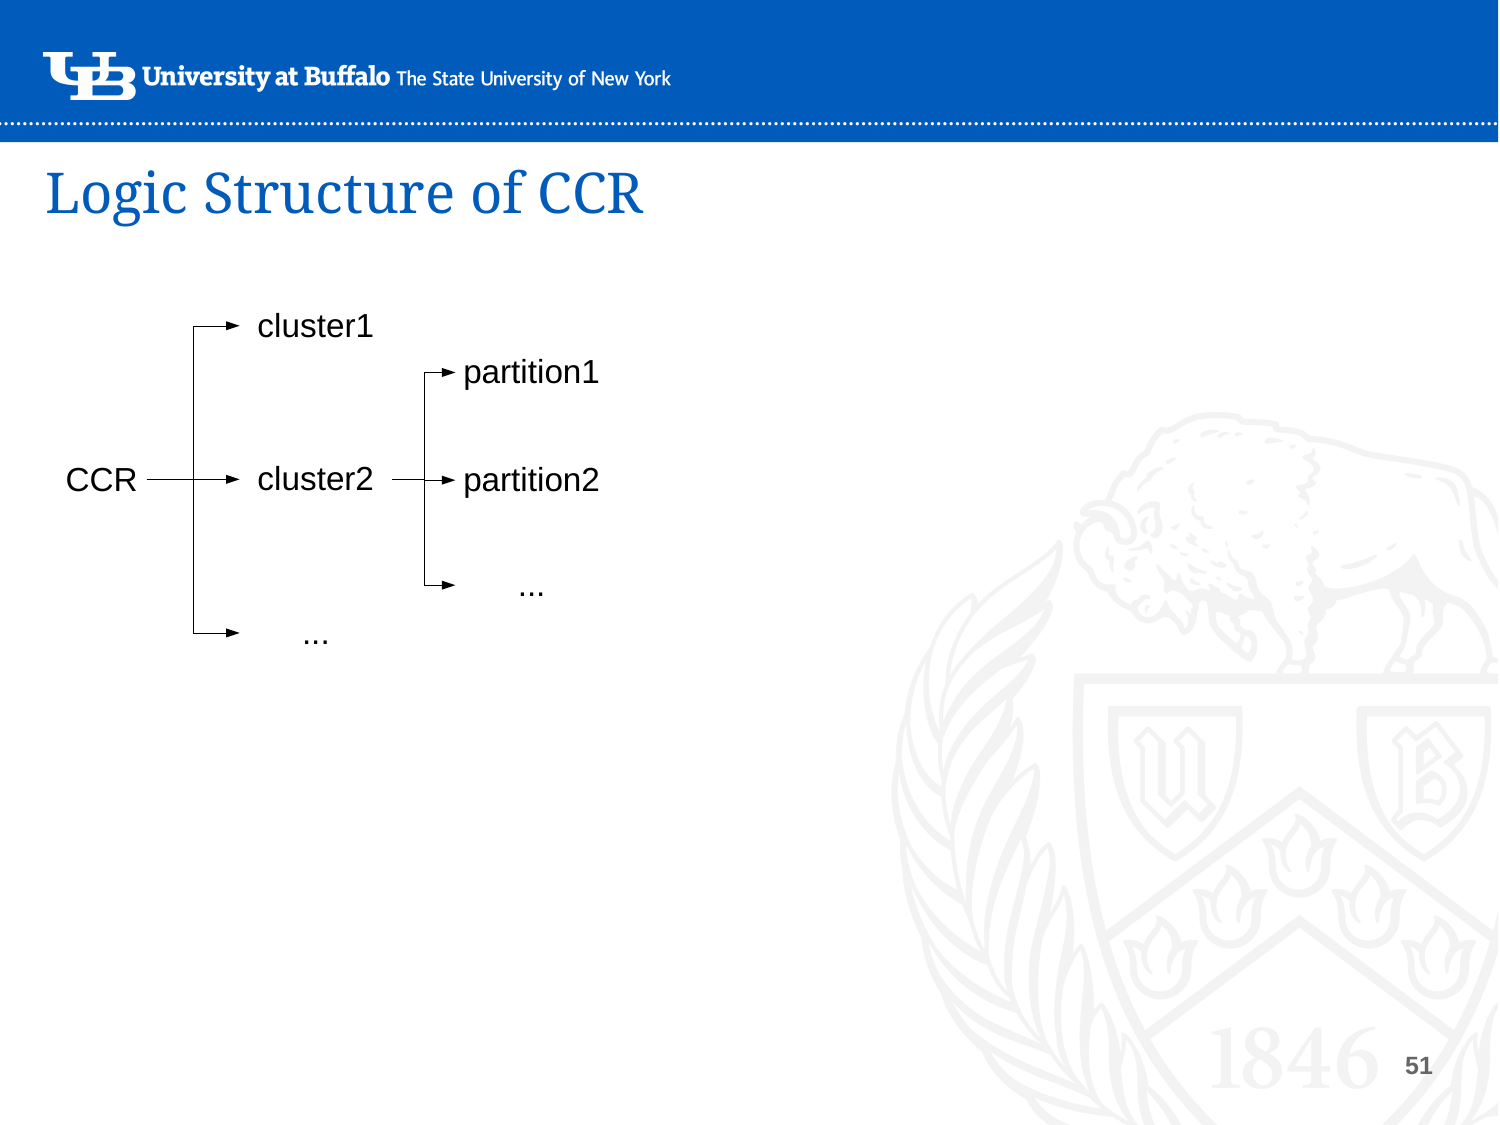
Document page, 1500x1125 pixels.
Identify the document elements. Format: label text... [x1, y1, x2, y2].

text_box ... [455, 562, 609, 608]
text_box partition1 [455, 349, 609, 396]
text_box partition2 [455, 457, 609, 503]
text_box CCR [56, 457, 147, 503]
text_box ... [239, 610, 393, 656]
title Logic Structure of CCR [30, 153, 1387, 233]
picture [0, 0, 1499, 1125]
text_box cluster1 [239, 303, 393, 349]
text_box cluster2 [239, 456, 393, 502]
